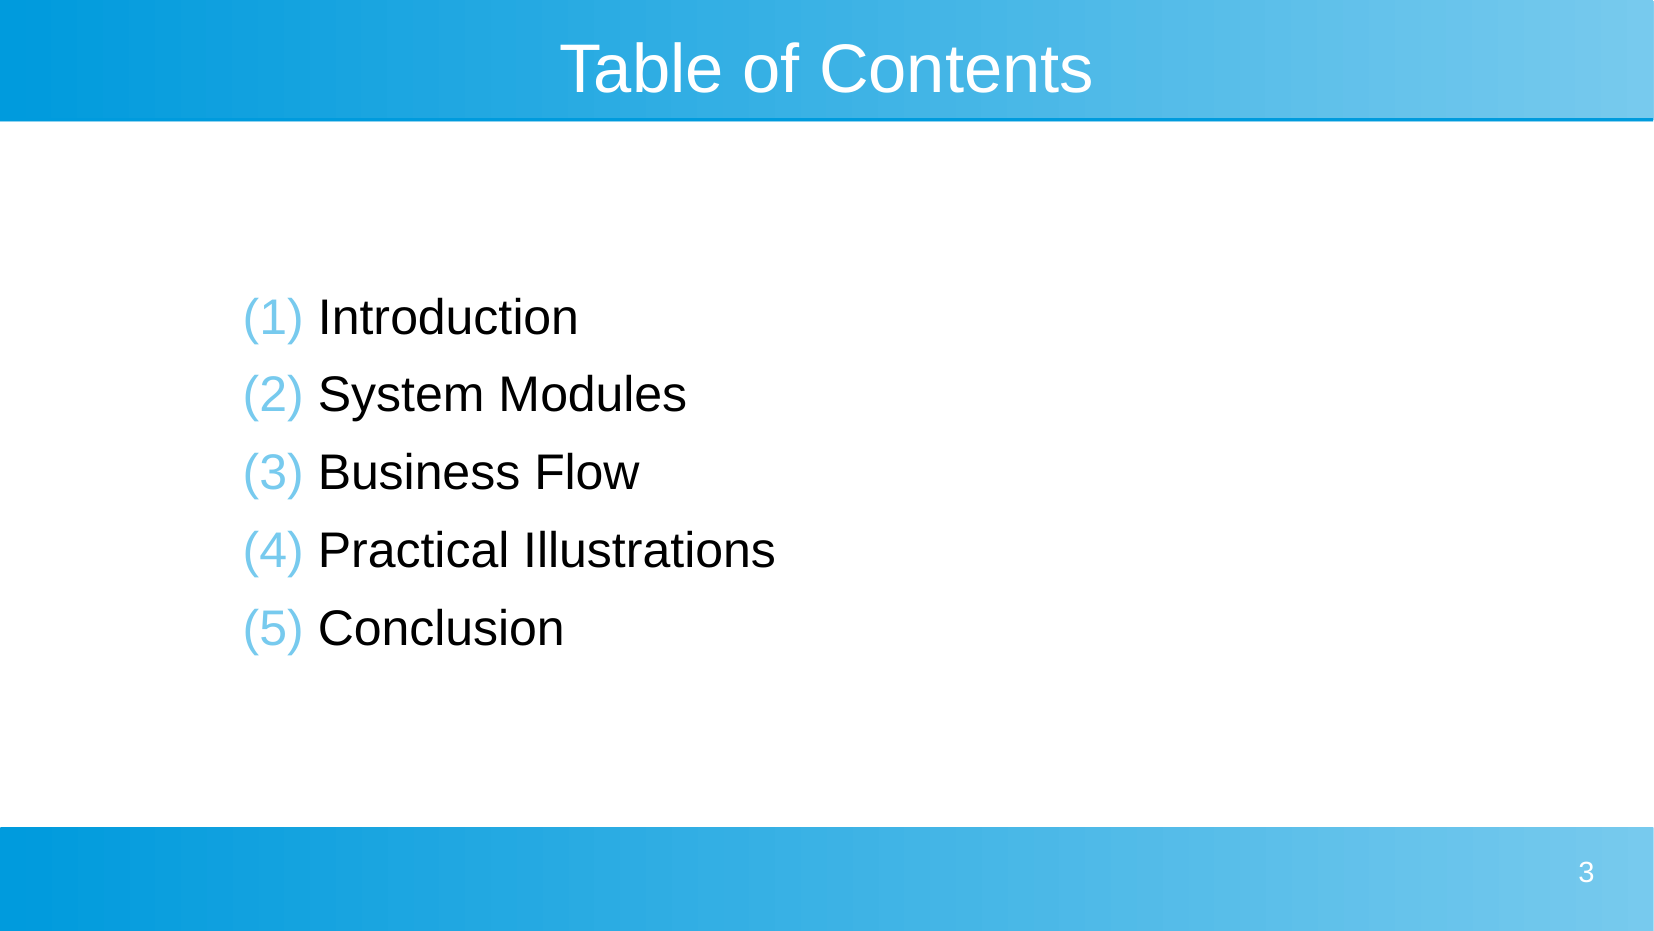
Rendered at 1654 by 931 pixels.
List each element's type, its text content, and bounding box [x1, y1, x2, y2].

list Introduction System Modules Business Flow Practical Illustrations Conclusion [225, 177, 1426, 768]
title Table of Contents [59, 29, 1595, 108]
